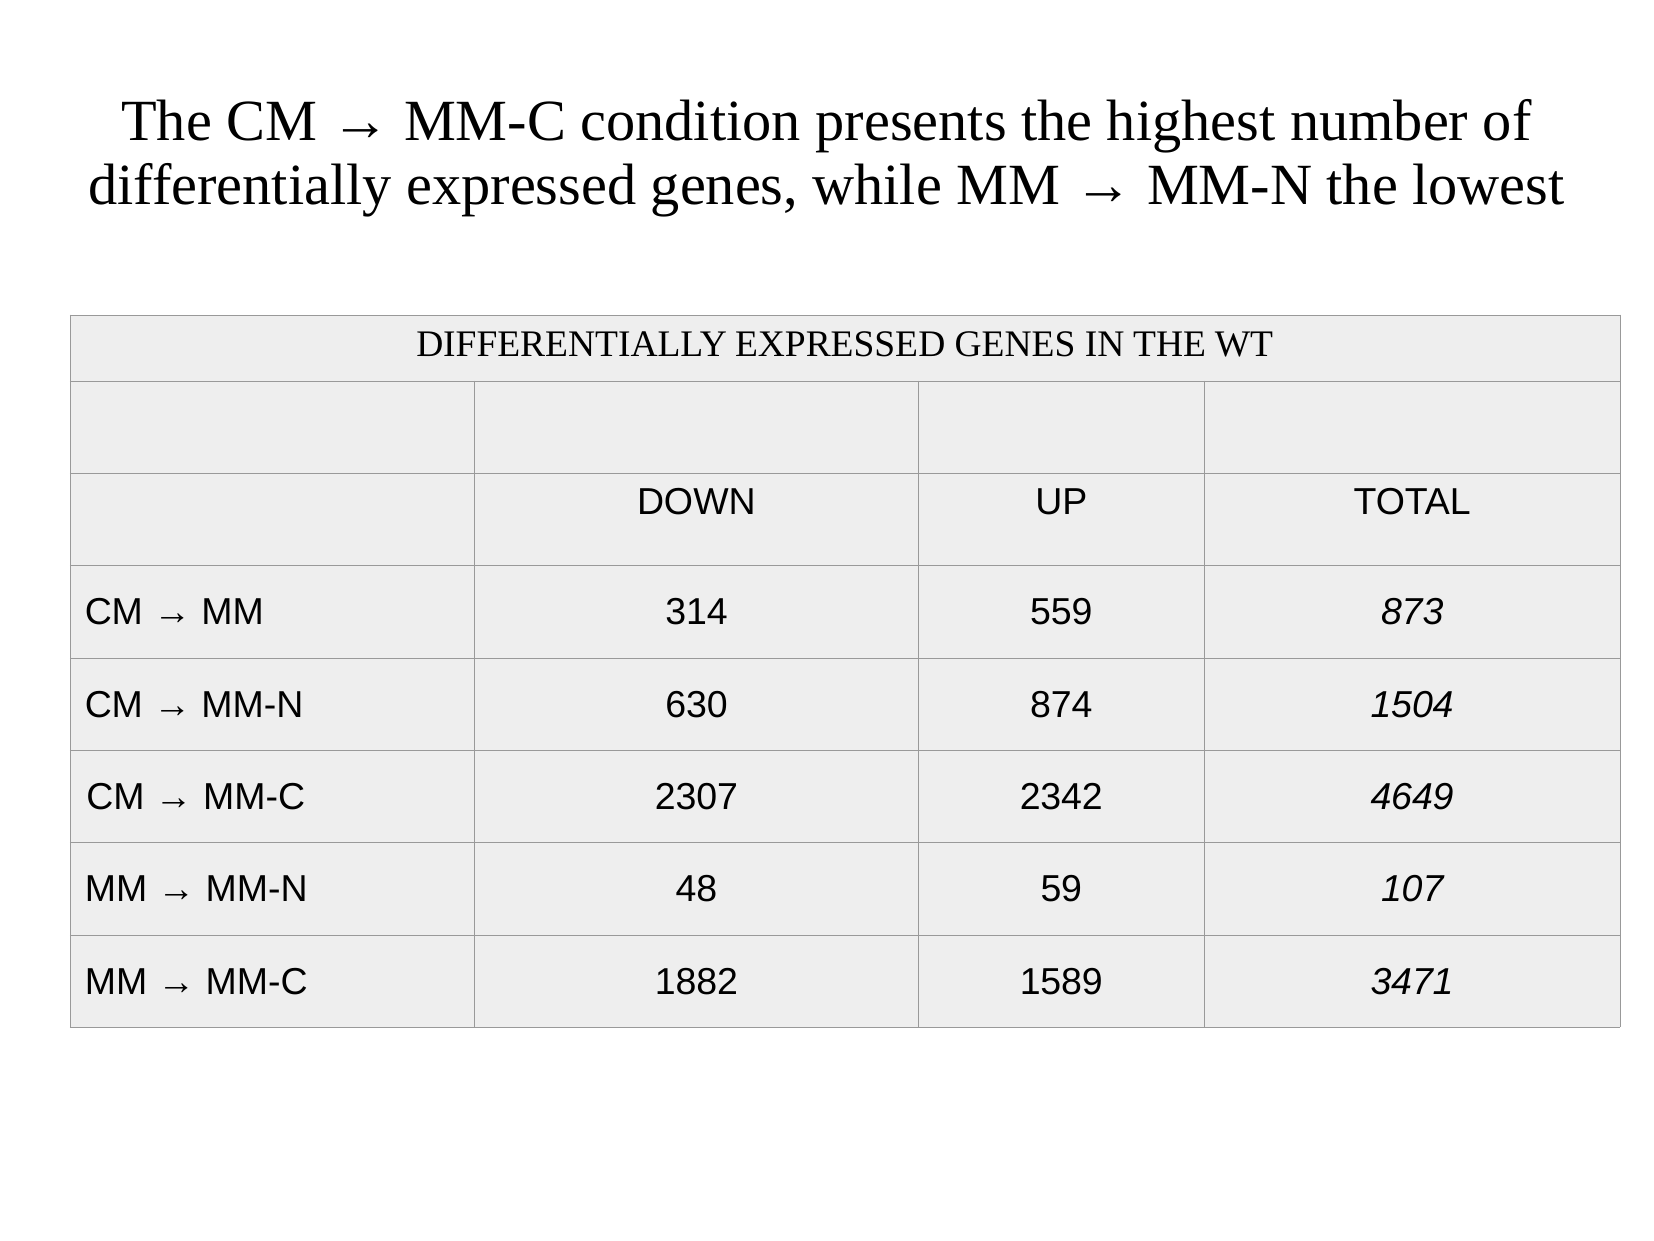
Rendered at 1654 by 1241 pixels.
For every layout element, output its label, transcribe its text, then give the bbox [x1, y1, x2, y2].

table_cell [71, 382, 474, 473]
table_cell 630 [475, 659, 918, 750]
table_cell [475, 382, 918, 473]
table_cell [71, 474, 474, 565]
title The CM → MM-C condition presents the highest number of differentially expressed genes, while MM → MM-N the lowest [82, 49, 1571, 257]
table_cell CM → MM [71, 566, 474, 658]
table_cell 4649 [1205, 751, 1620, 842]
table_cell 48 [475, 843, 918, 935]
table_cell 874 [919, 659, 1204, 750]
table_cell CM → MM-N [71, 659, 474, 750]
table_cell 3471 [1205, 936, 1620, 1027]
table_cell 559 [919, 566, 1204, 658]
table_cell [1205, 382, 1620, 473]
table_cell 1504 [1205, 659, 1620, 750]
table_cell 314 [475, 566, 918, 658]
table_cell 1589 [919, 936, 1204, 1027]
table_cell 107 [1205, 843, 1620, 935]
table_cell MM → MM-N [71, 843, 474, 935]
table_cell 2342 [919, 751, 1204, 842]
table_cell 873 [1205, 566, 1620, 658]
table_cell UP [919, 474, 1204, 565]
table_cell CM → MM-C [71, 751, 474, 842]
table_cell 59 [919, 843, 1204, 935]
table_cell DOWN [475, 474, 918, 565]
table_cell MM → MM-C [71, 936, 474, 1027]
table_cell TOTAL [1205, 474, 1620, 565]
table_cell [919, 382, 1204, 473]
table_header DIFFERENTIALLY EXPRESSED GENES IN THE WT [71, 316, 1620, 381]
table_cell 2307 [475, 751, 918, 842]
table_cell 1882 [475, 936, 918, 1027]
